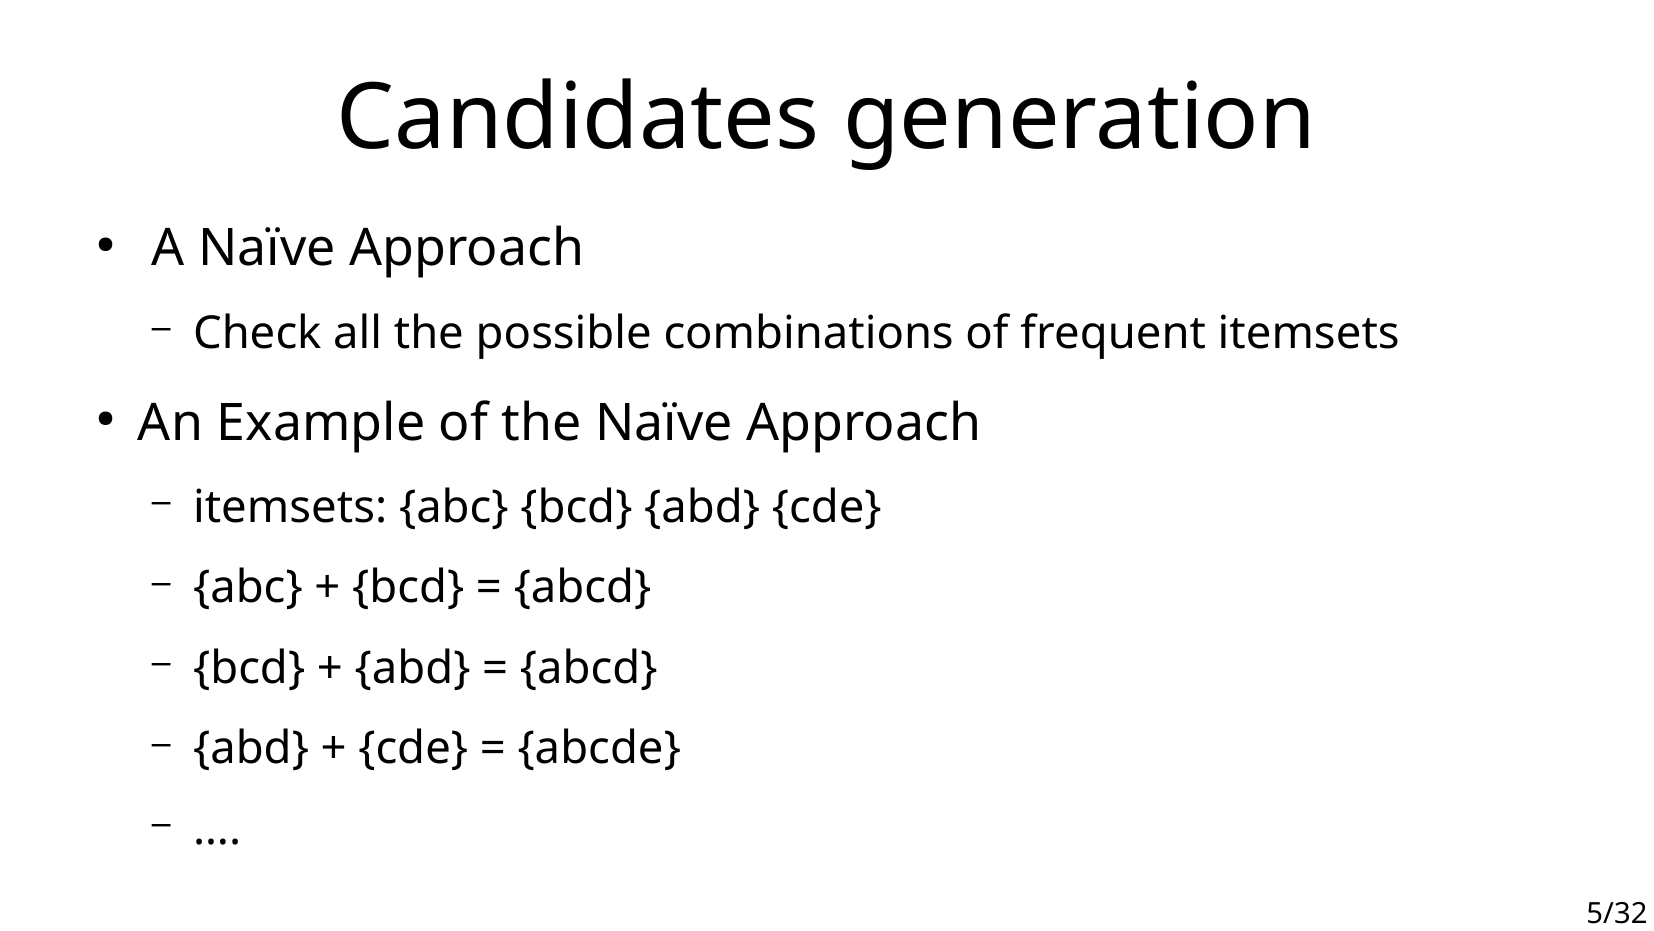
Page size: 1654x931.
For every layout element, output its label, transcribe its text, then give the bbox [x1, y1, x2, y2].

title Candidates generation [82, 1, 1571, 210]
list A Naïve Approach Check all the possible combinations of frequent itemsets An Example of the Naïve Approach itemsets: {abc} {bcd} {abd} {cde} {abc} + {bcd} = {abcd} {bcd} + {abd} = {abcd} {abd} + {cde} = {abcde} …. [82, 210, 1571, 860]
